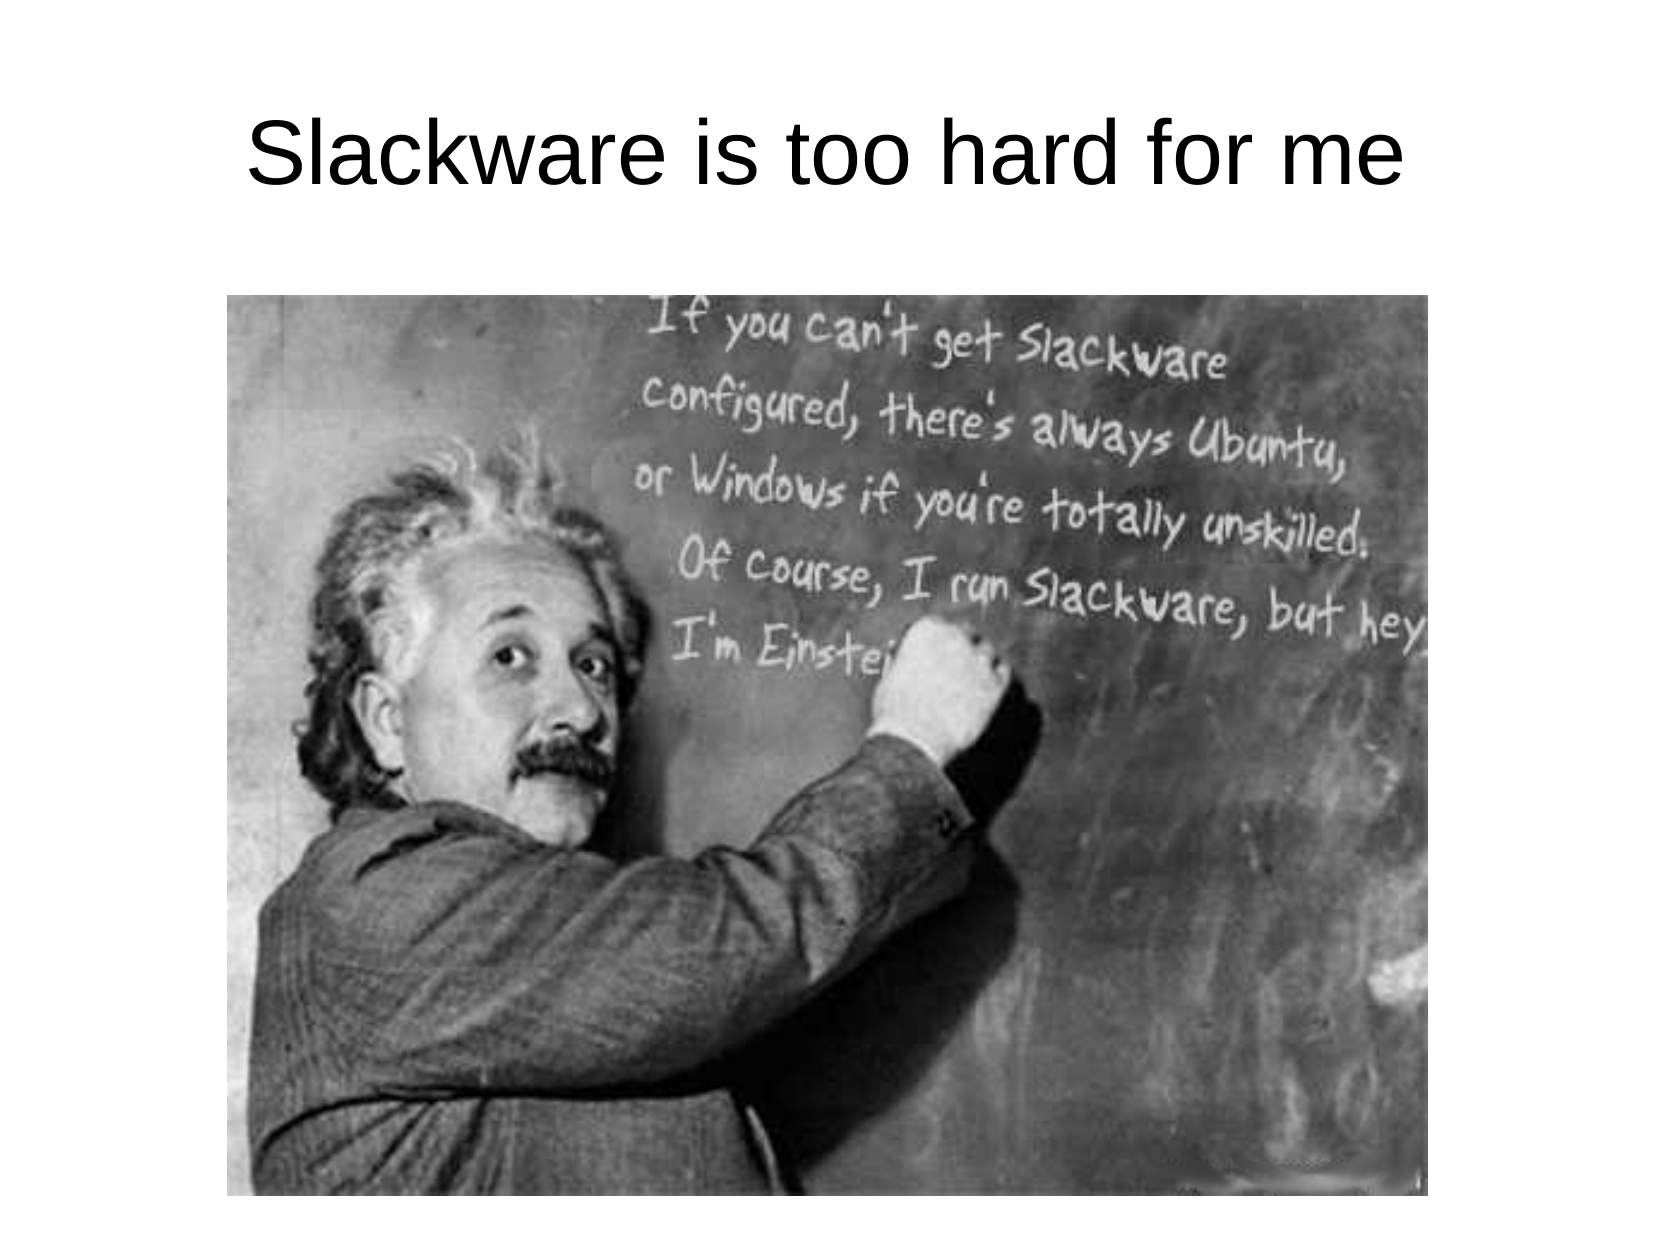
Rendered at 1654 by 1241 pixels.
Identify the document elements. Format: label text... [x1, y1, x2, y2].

picture [227, 295, 1428, 1196]
title Slackware is too hard for me [82, 49, 1571, 257]
